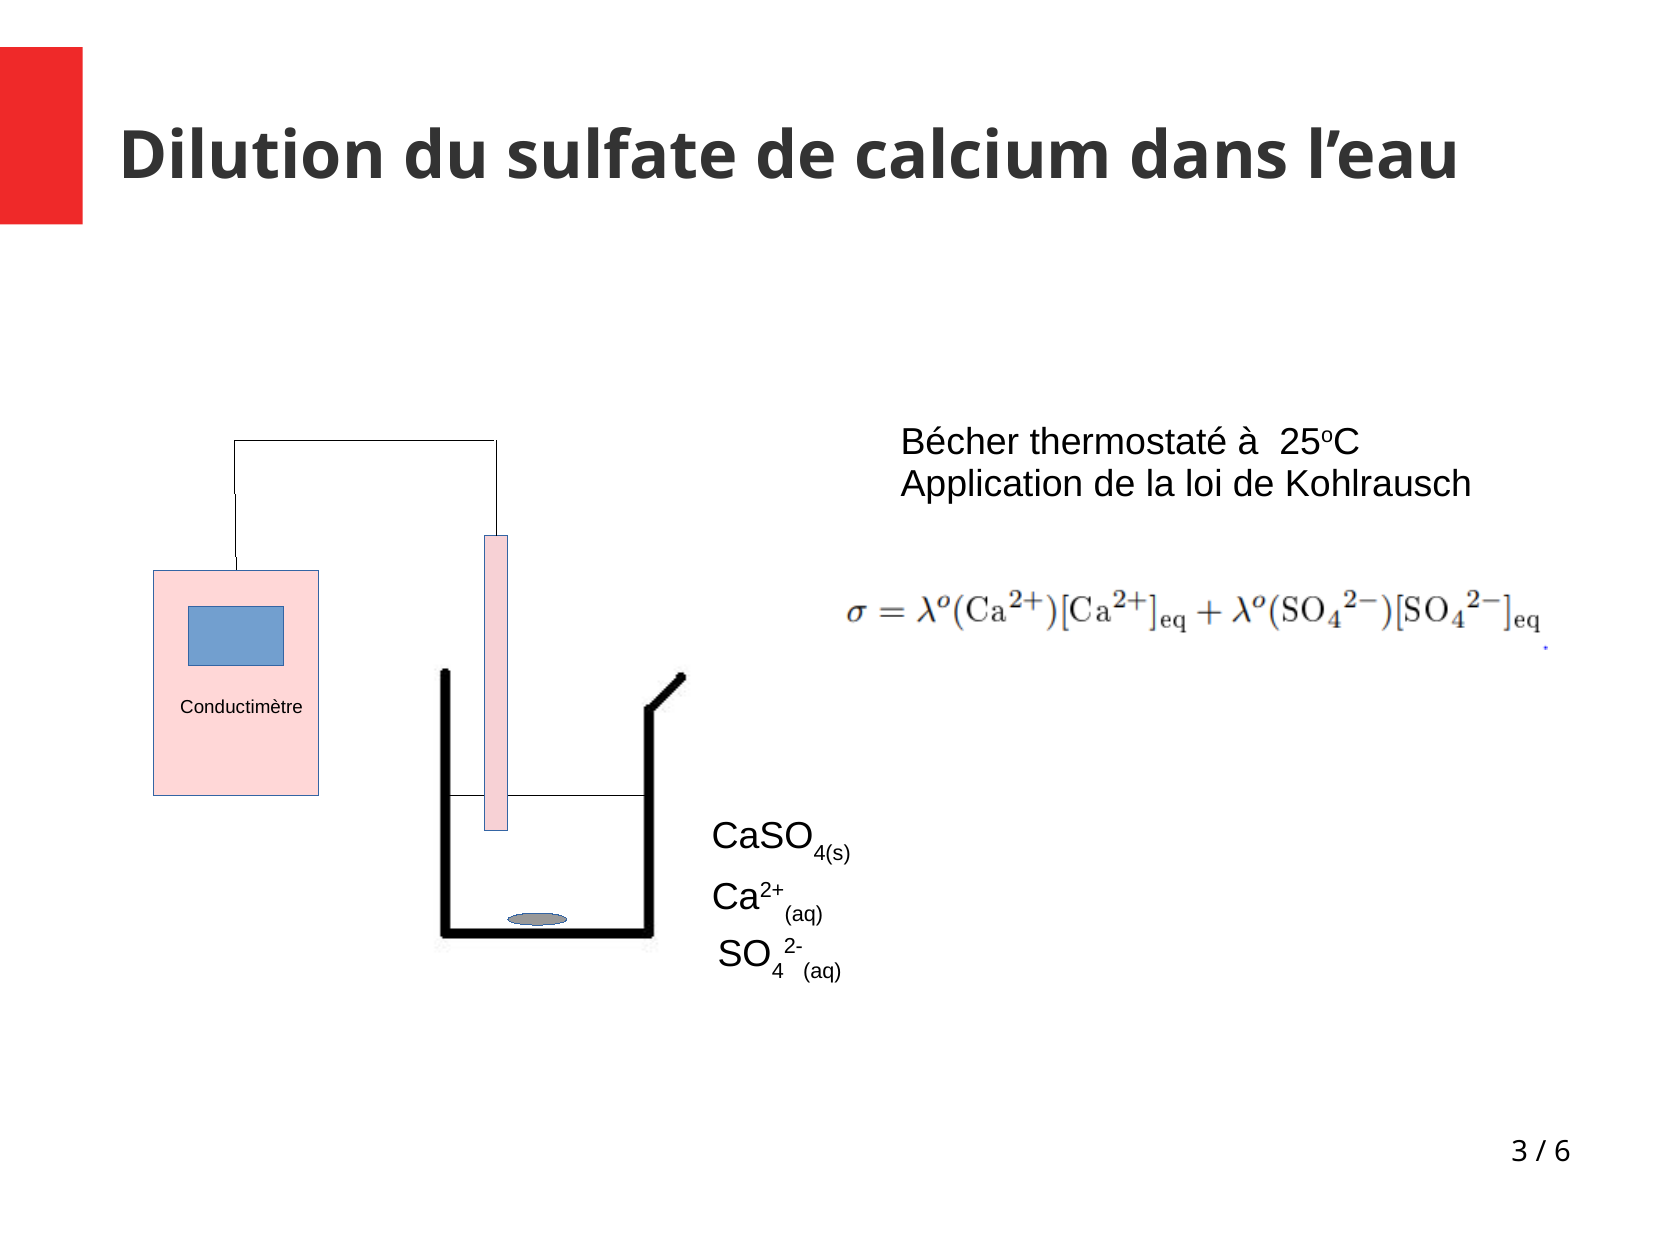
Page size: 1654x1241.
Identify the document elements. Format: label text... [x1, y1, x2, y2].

text_box Conductimètre [165, 688, 319, 746]
text_box Bécher thermostaté à 25oC Application de la loi de Kohlrausch [885, 413, 1501, 555]
text_box [484, 535, 508, 831]
text_box CaSO4(s) [696, 806, 886, 873]
picture [307, 553, 1548, 1015]
text_box Ca2+(aq) [697, 868, 839, 967]
text_box [153, 570, 319, 796]
title Dilution du sulfate de calcium dans l’eau [118, 49, 1571, 257]
text_box SO42-(aq) [702, 925, 892, 1075]
text_box [507, 913, 567, 926]
